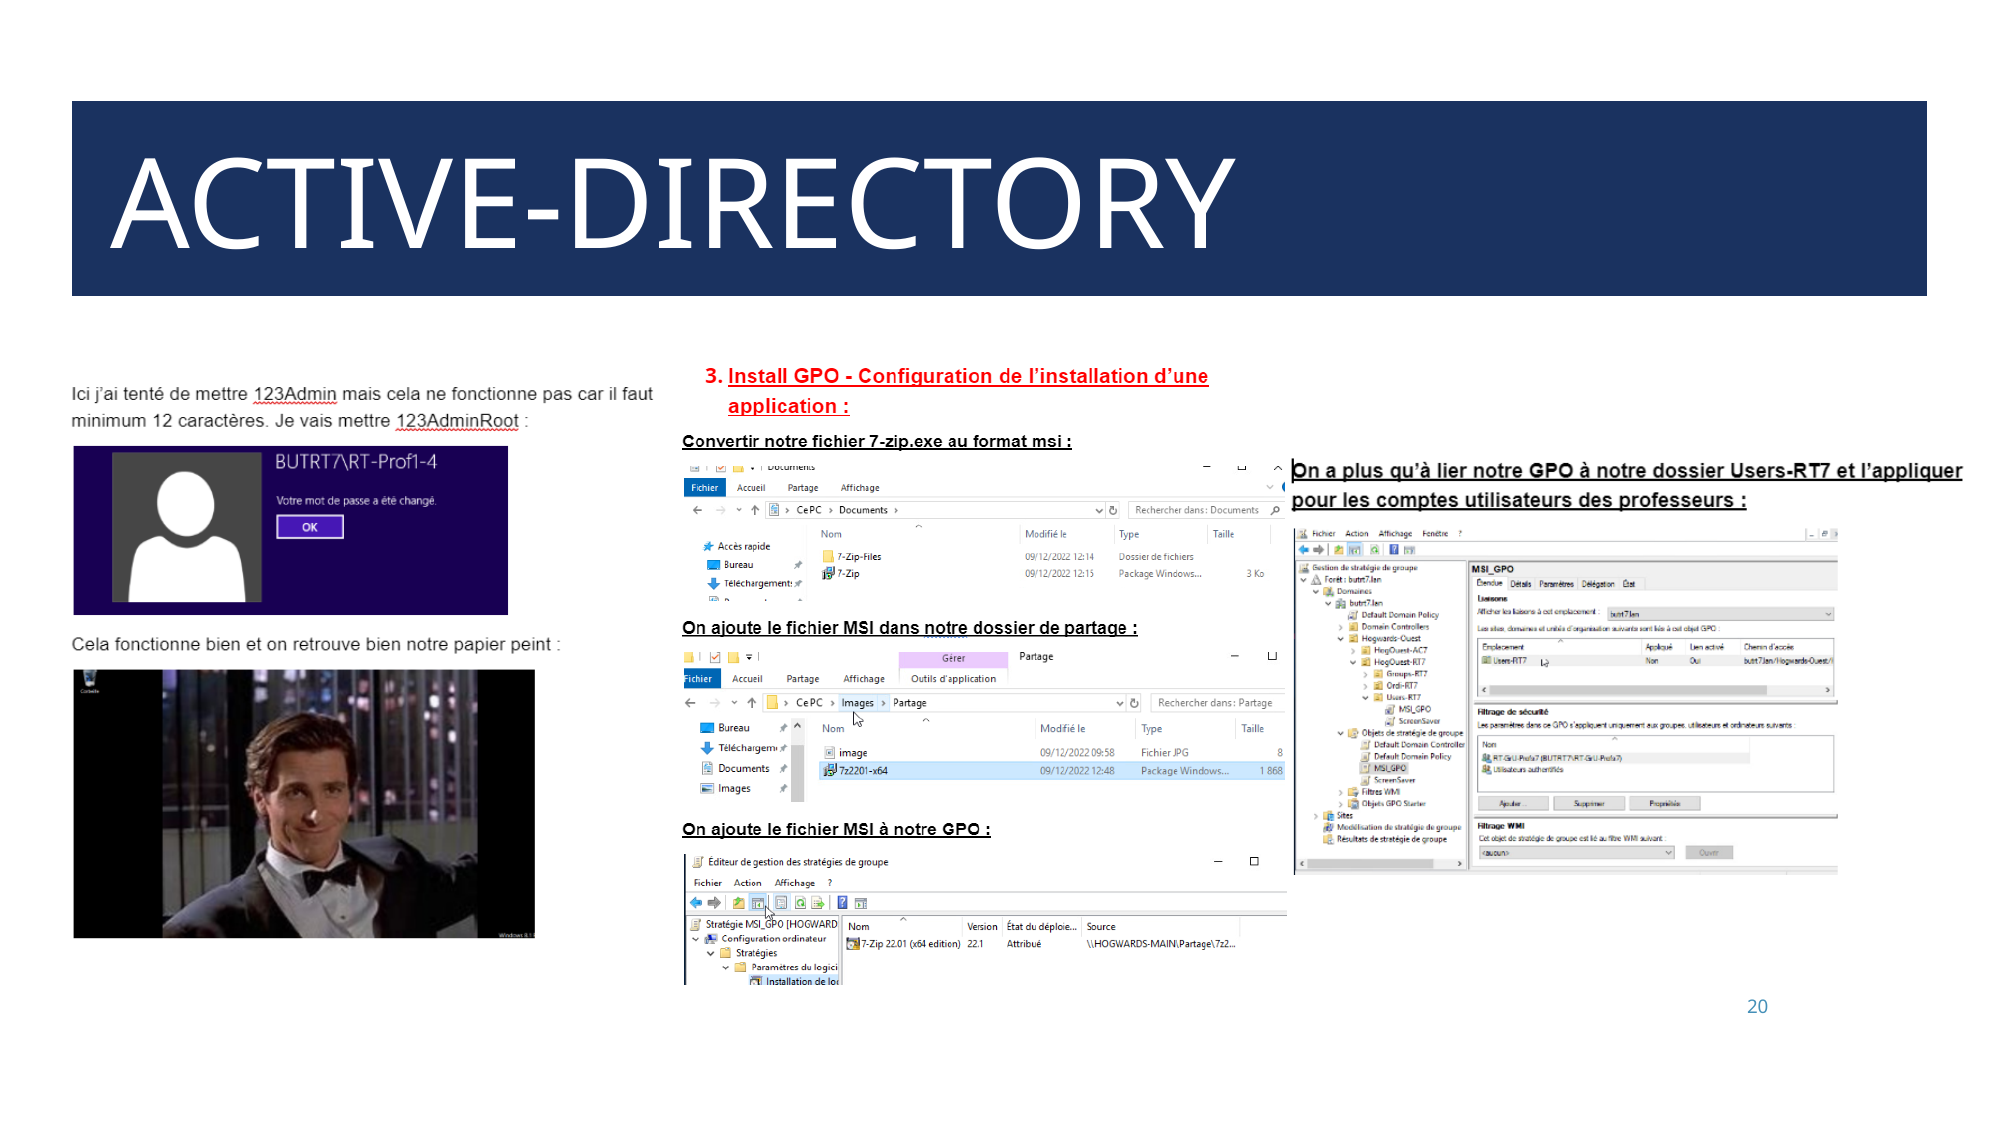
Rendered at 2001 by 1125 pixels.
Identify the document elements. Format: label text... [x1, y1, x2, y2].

title ACTIVE-DIRECTORY [95, 115, 1905, 282]
picture [64, 370, 655, 951]
slide_number 20 [1732, 977, 1905, 1037]
picture [669, 360, 1976, 995]
